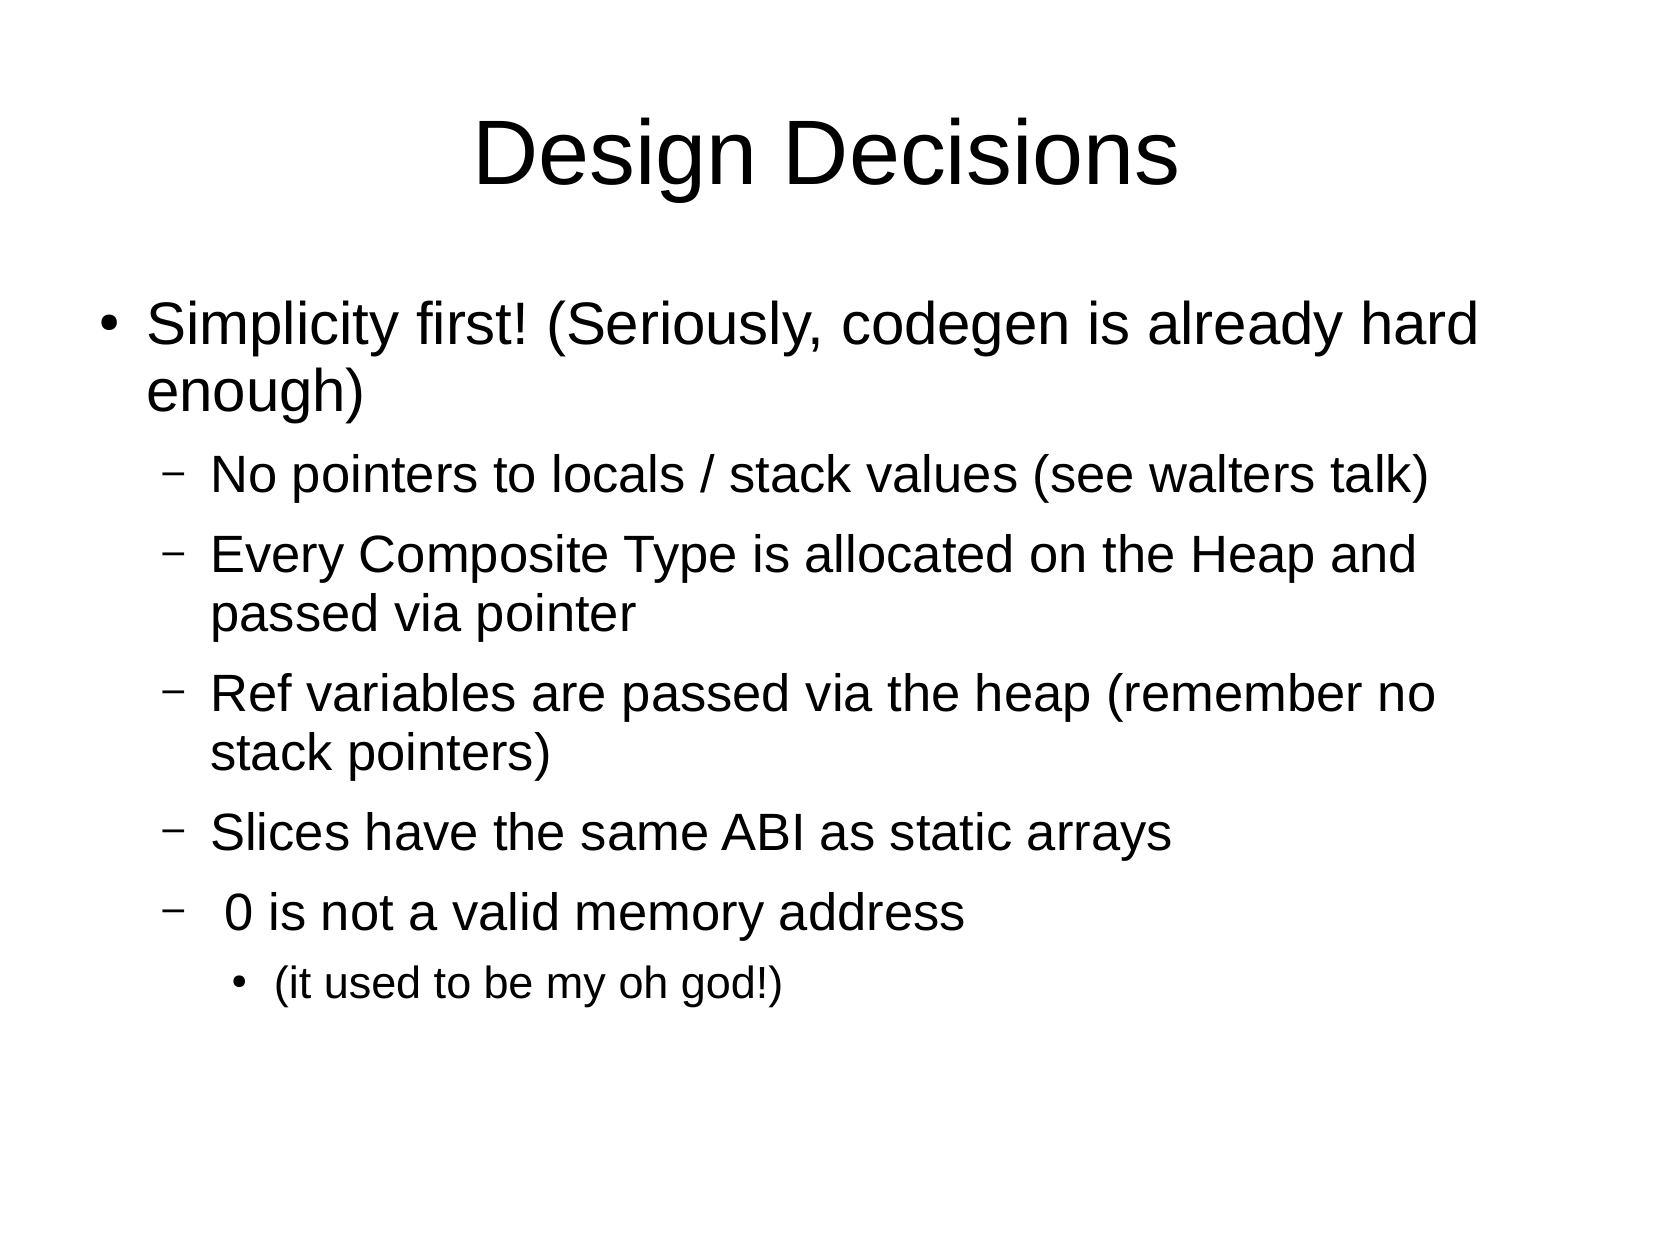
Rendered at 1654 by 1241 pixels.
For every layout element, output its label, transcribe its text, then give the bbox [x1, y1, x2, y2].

title Design Decisions [82, 49, 1571, 257]
list Simplicity first! (Seriously, codegen is already hard enough) No pointers to locals / stack values (see walters talk) Every Composite Type is allocated on the Heap and passed via pointer Ref variables are passed via the heap (remember no stack pointers) Slices have the same ABI as static arrays 0 is not a valid memory address (it used to be my oh god!) [82, 290, 1571, 1010]
